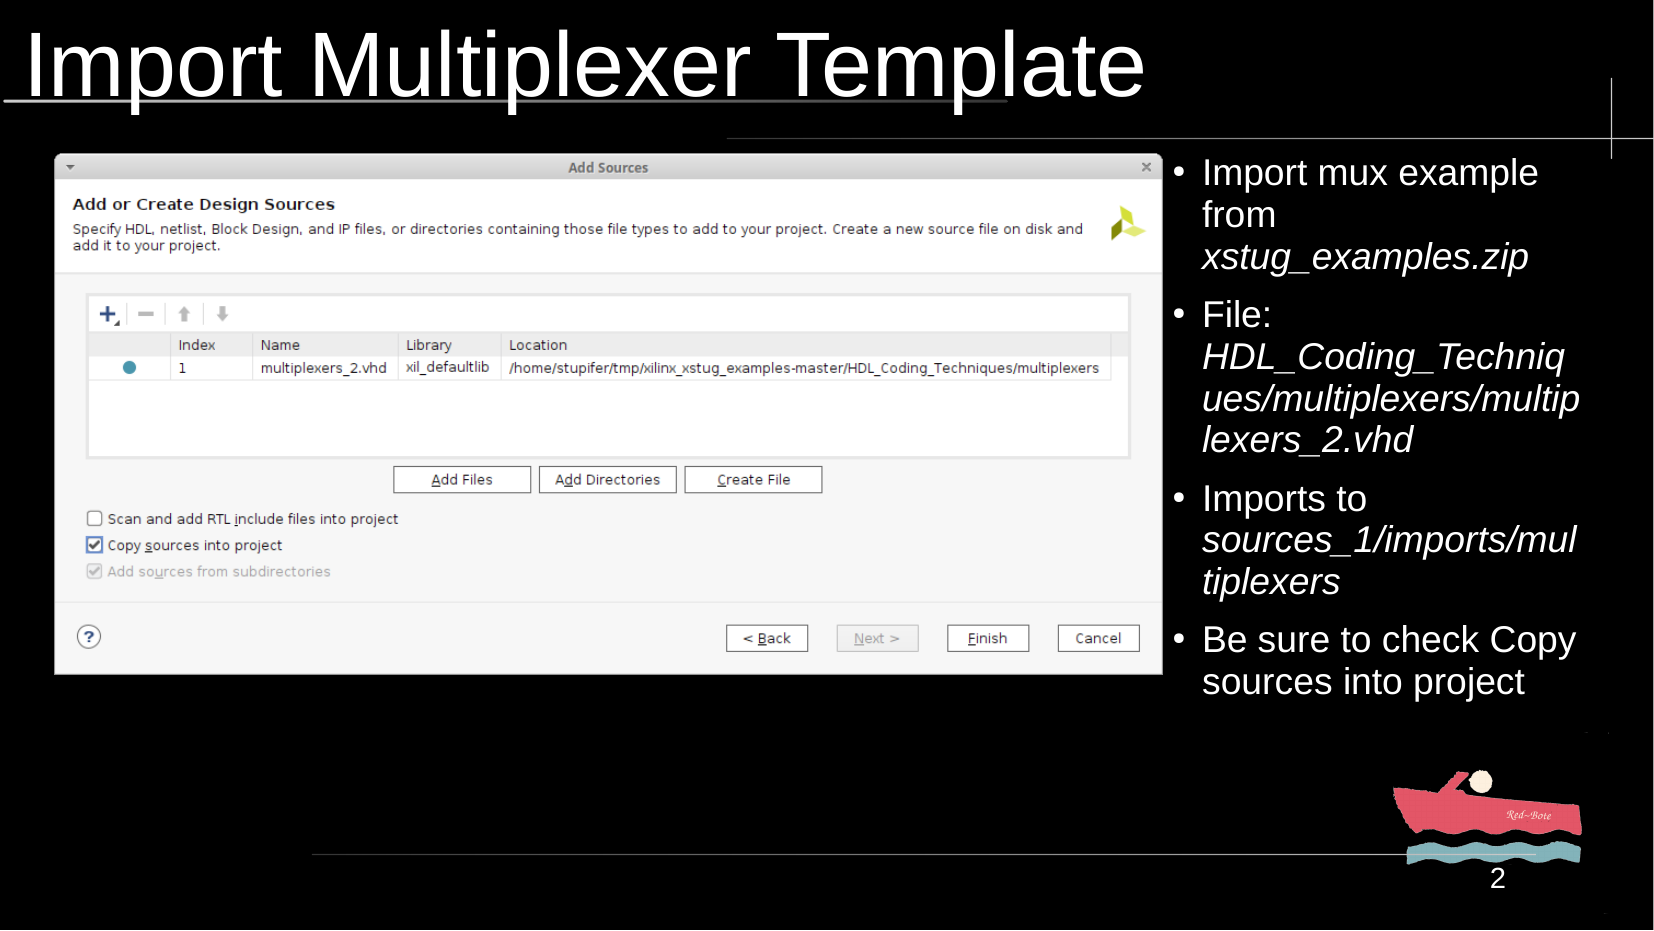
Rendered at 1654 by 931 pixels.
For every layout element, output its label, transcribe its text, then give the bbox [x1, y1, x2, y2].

title Import Multiplexer Template [23, 11, 1589, 119]
picture [54, 153, 1163, 676]
list Import mux example from xstug_examples.zip File: HDL_Coding_Techniques/multiplexers/multiplexers_2.vhd Imports to sources_1/imports/multiplexers Be sure to check Copy sources into project [1162, 152, 1584, 715]
picture [1380, 732, 1615, 914]
